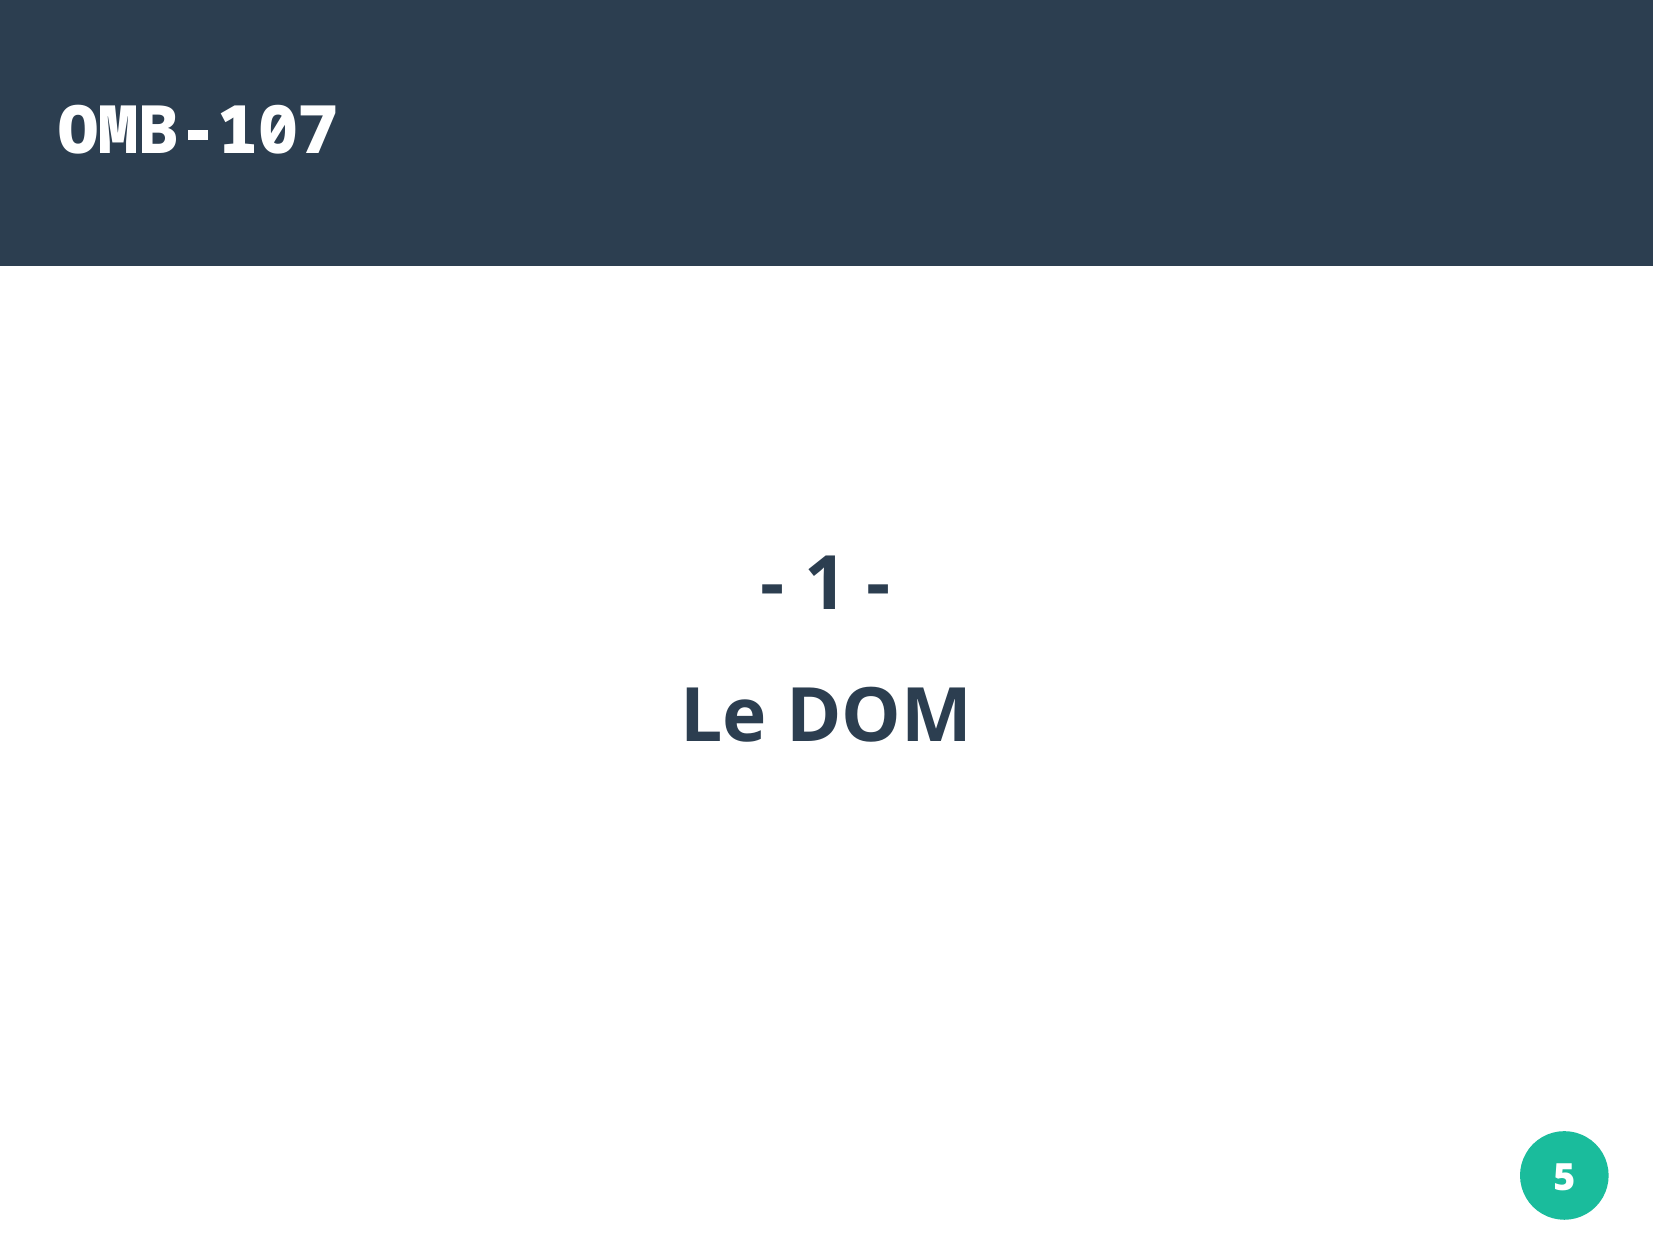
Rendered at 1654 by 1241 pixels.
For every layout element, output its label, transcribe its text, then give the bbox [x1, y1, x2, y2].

title OMB-107 [58, 49, 1594, 207]
list - 1 - Le DOM [0, 265, 1653, 1181]
